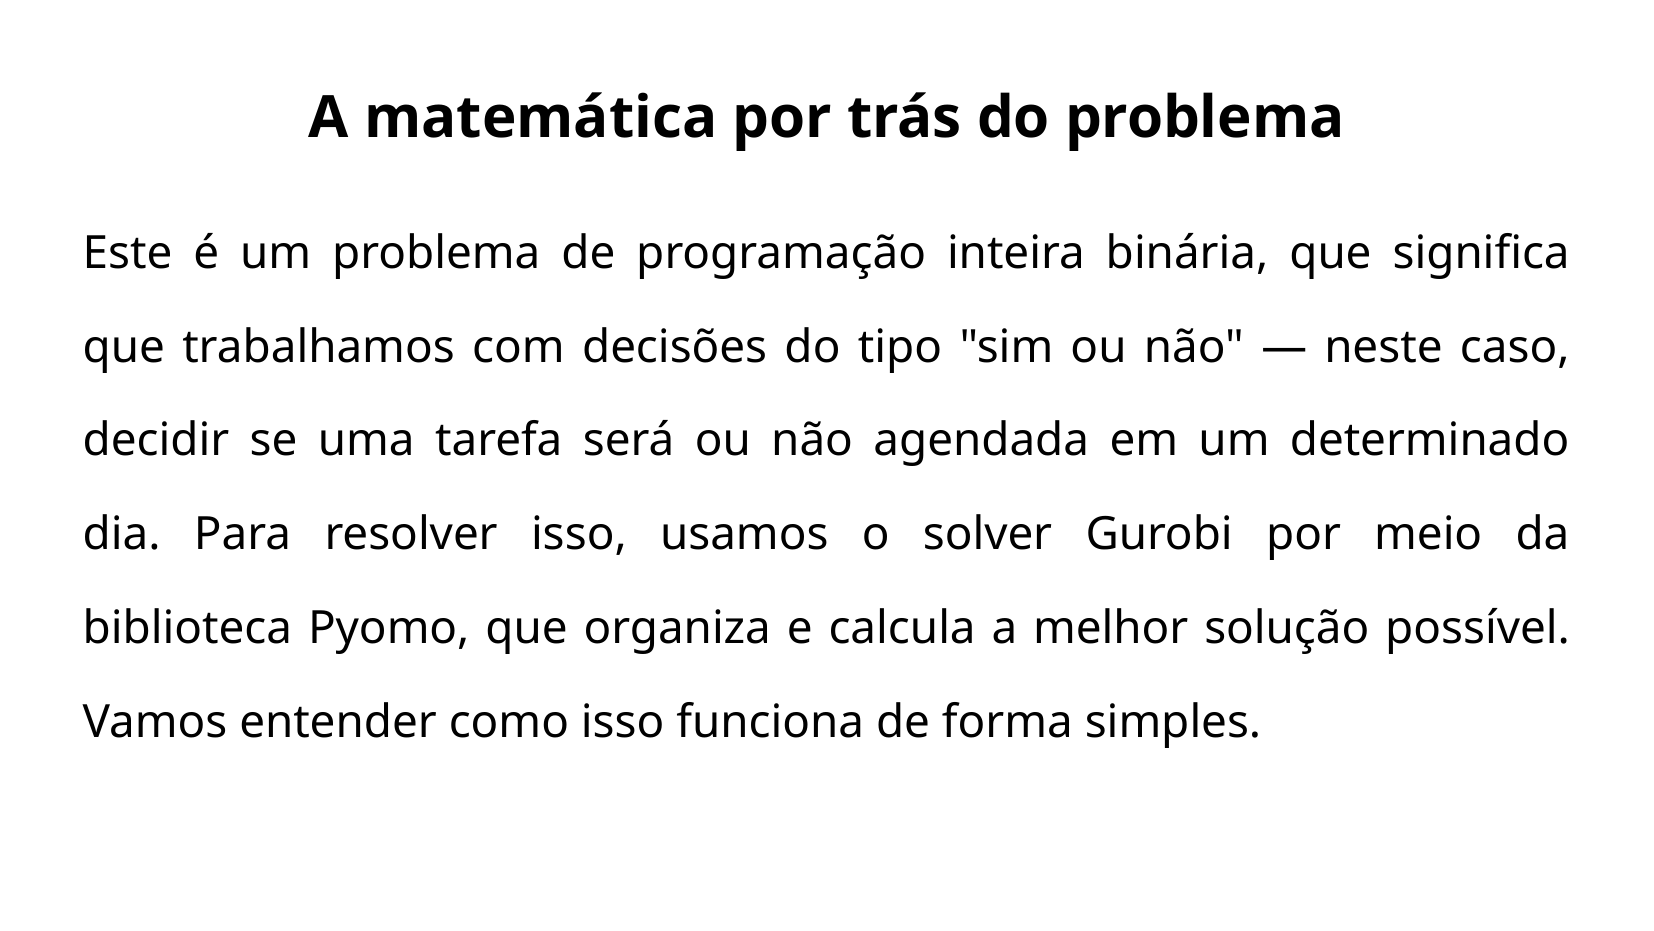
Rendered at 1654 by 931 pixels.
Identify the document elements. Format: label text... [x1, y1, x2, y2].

subtitle Este é um problema de programação inteira binária, que significa que trabalhamos com decisões do tipo "sim ou não" — neste caso, decidir se uma tarefa será ou não agendada em um determinado dia. Para resolver isso, usamos o solver Gurobi por meio da biblioteca Pyomo, que organiza e calcula a melhor solução possível. Vamos entender como isso funciona de forma simples. [82, 188, 1571, 729]
title A matemática por trás do problema [82, 37, 1571, 188]
